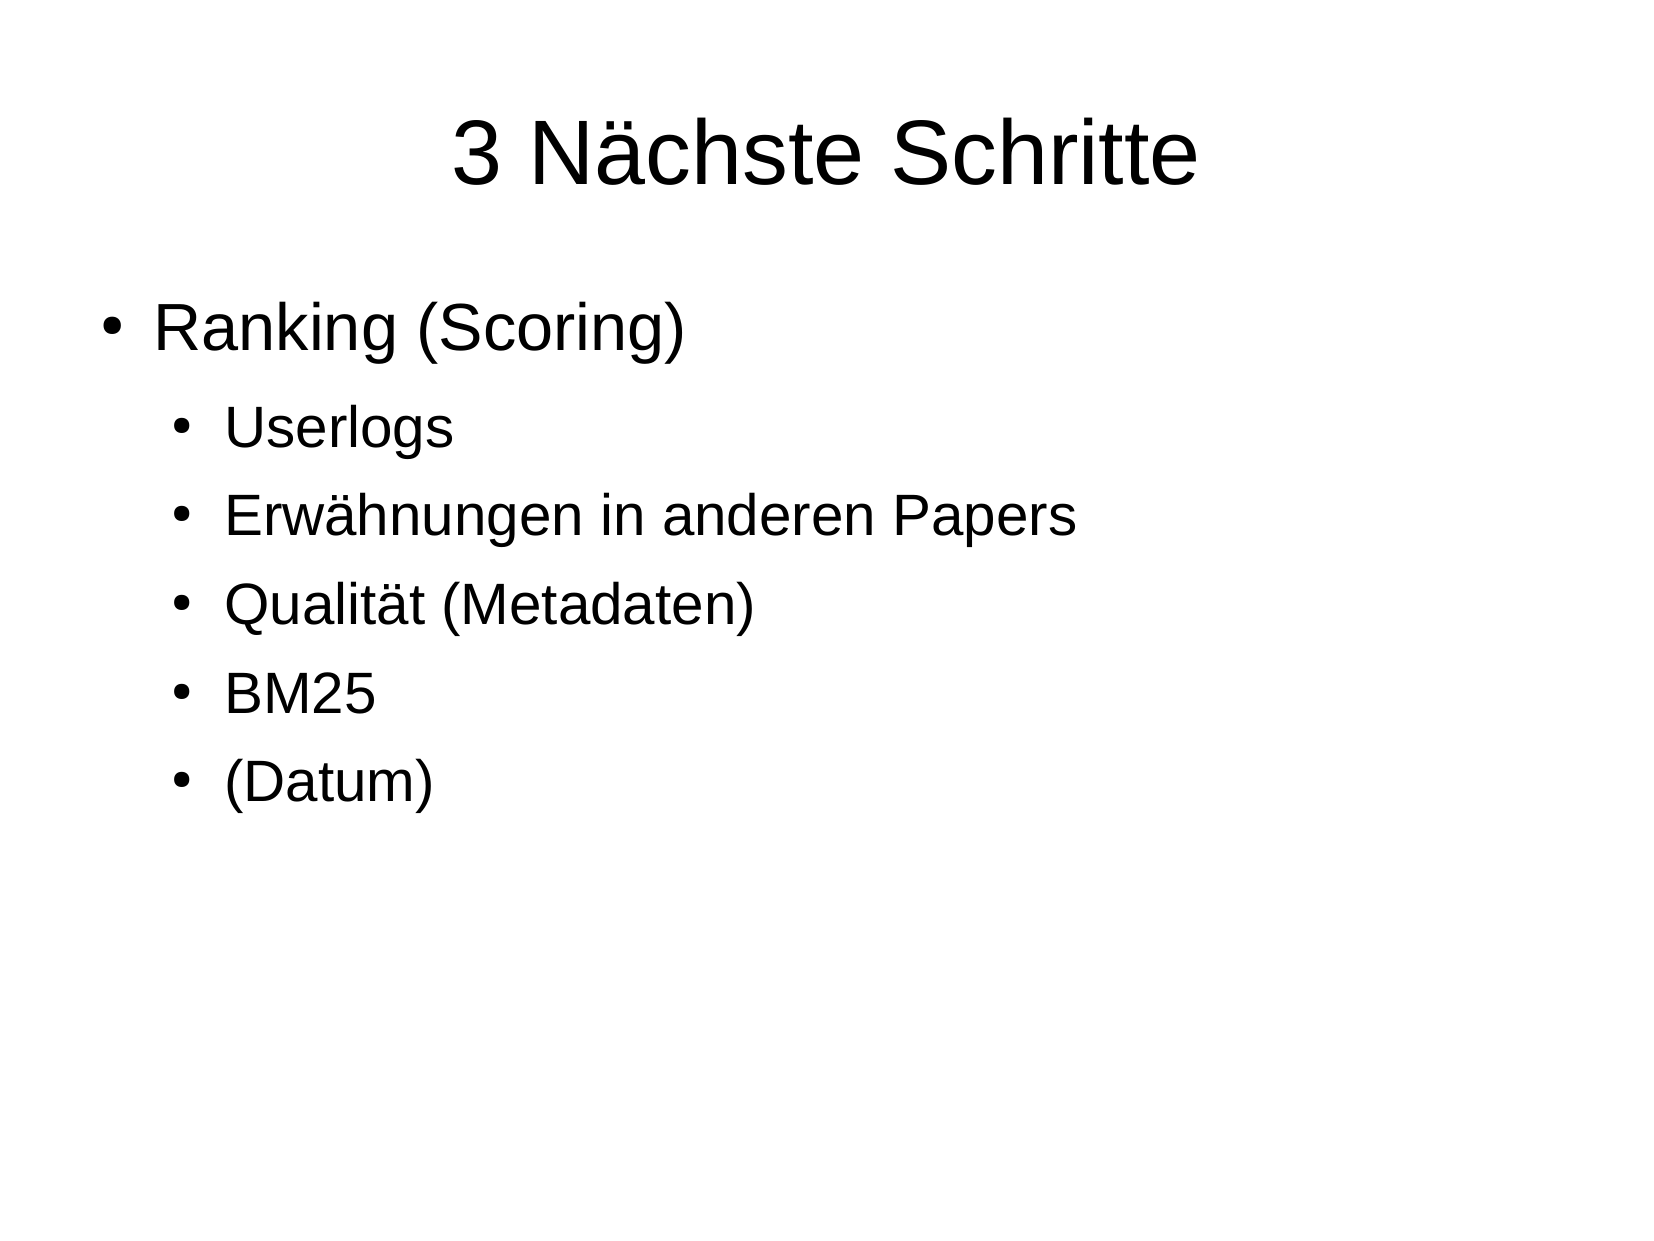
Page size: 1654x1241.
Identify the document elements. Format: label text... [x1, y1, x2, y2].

list Ranking (Scoring) Userlogs Erwähnungen in anderen Papers Qualität (Metadaten) BM25 (Datum) [82, 290, 1571, 1109]
title 3 Nächste Schritte [82, 49, 1571, 257]
